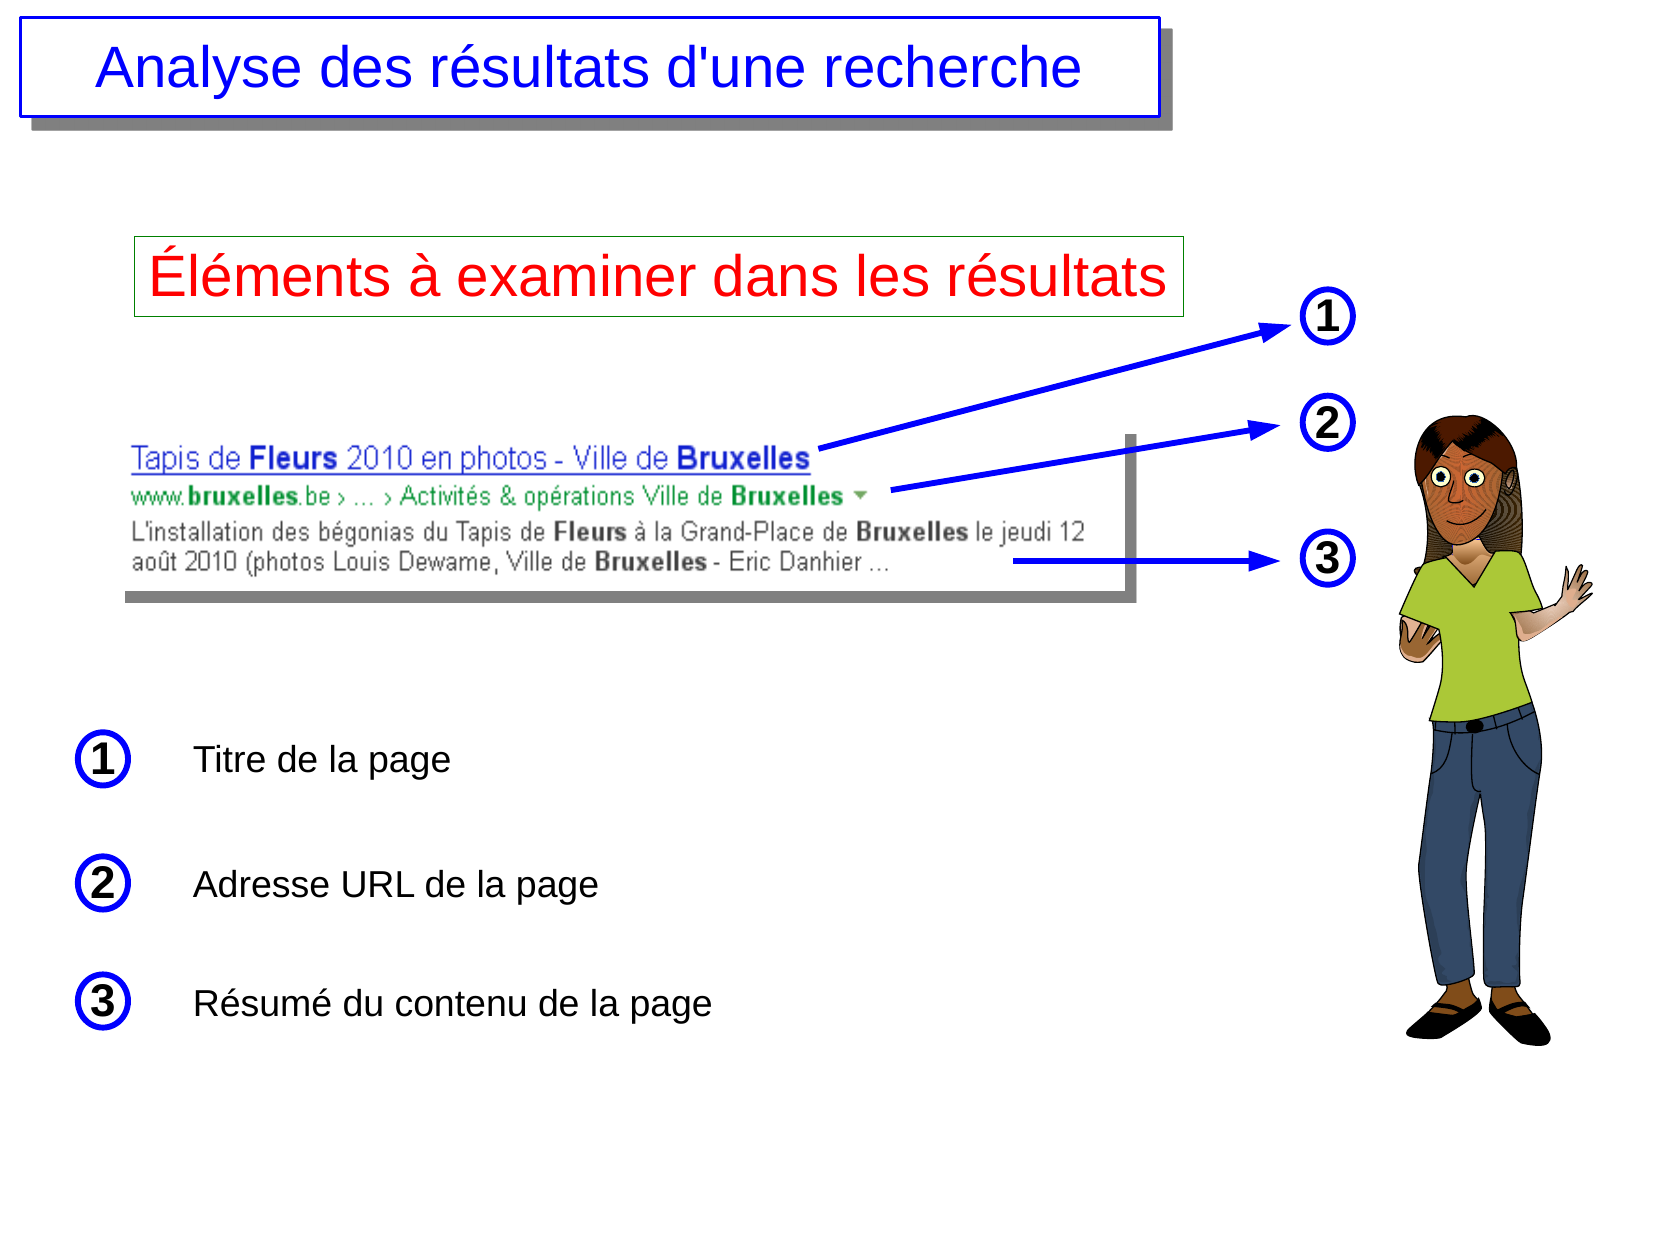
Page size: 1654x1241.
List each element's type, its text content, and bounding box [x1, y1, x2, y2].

text_box Adresse URL de la page [178, 856, 614, 914]
text_box [1509, 713, 1542, 773]
text_box [1399, 415, 1593, 1046]
text_box 2 [1302, 395, 1353, 449]
text_box [1430, 731, 1451, 773]
text_box 1 [77, 732, 129, 786]
text_box 3 [77, 974, 129, 1028]
text_box Éléments à examiner dans les résultats [134, 236, 1184, 317]
text_box 1 [1302, 289, 1353, 343]
picture [113, 422, 1125, 591]
text_box Résumé du contenu de la page [178, 975, 728, 1033]
text_box 2 [77, 856, 129, 910]
text_box Analyse des résultats d'une recherche [20, 17, 1160, 117]
text_box Titre de la page [178, 731, 467, 789]
text_box 3 [1302, 531, 1353, 585]
